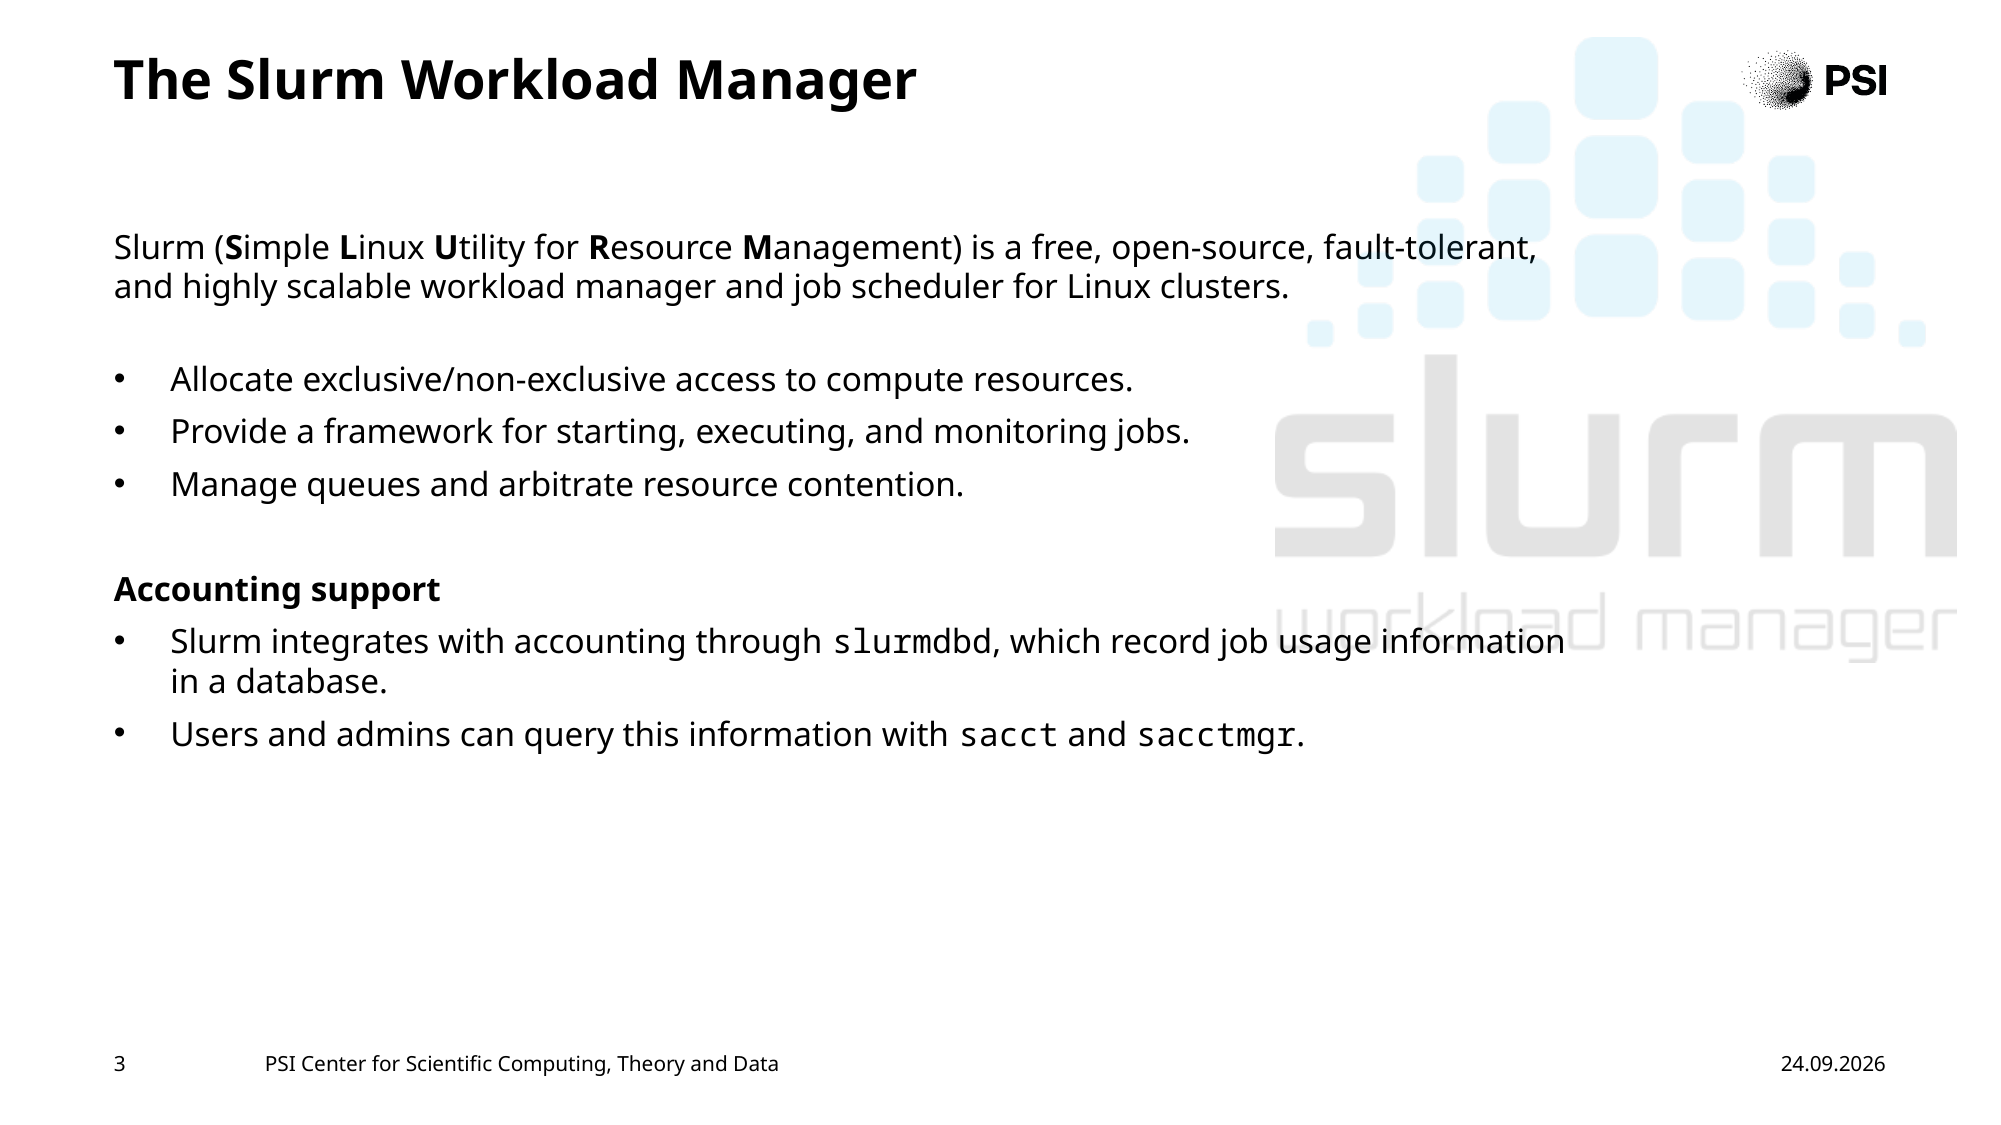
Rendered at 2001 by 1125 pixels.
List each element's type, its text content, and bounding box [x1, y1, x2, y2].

picture [1275, 37, 1957, 663]
title The Slurm Workload Manager [114, 45, 1585, 179]
list Slurm (Simple Linux Utility for Resource Management) is a free, open-source, fault‑tolerant, and highly scalable workload manager and job scheduler for Linux clusters. Allocate exclusive/non-exclusive access to compute resources. Provide a framework for starting, executing, and monitoring jobs. Manage queues and arbitrate resource contention. Accounting support Slurm integrates with accounting through slurmdbd, which record job usage information in a database. Users and admins can query this information with sacct and sacctmgr. [114, 225, 1585, 988]
